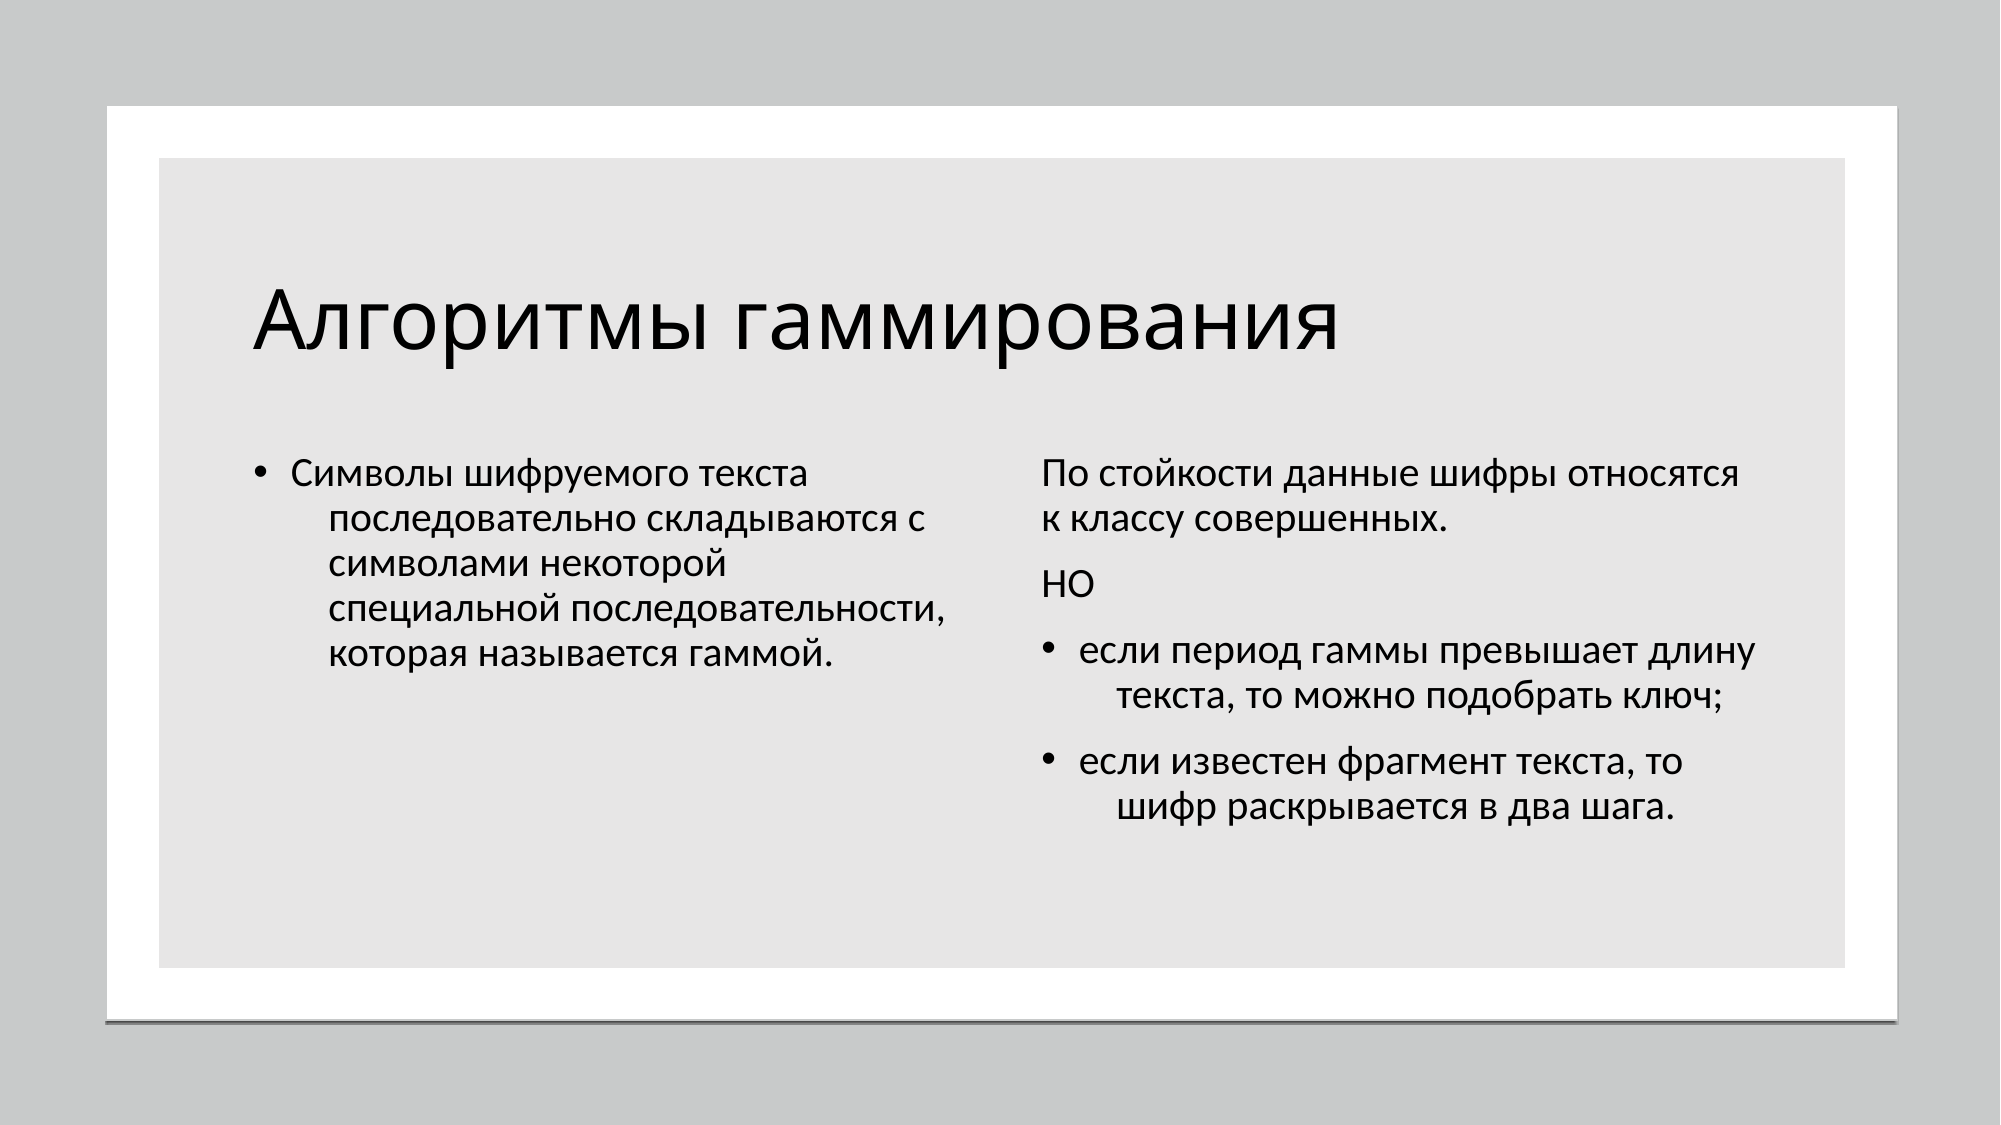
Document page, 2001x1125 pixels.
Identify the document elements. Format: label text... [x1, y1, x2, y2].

list По стойкости данные шифры относятся к классу совершенных. НО если период гаммы превышает длину текста, то можно подобрать ключ; если известен фрагмент текста, то шифр раскрывается в два шага. [1026, 443, 1774, 887]
text_box [0, 0, 2000, 1125]
title Алгоритмы гаммирования [238, 236, 1774, 408]
list Символы шифруемого текста последовательно складываются с символами некоторой специальной последовательности, которая называется гаммой. [238, 443, 974, 887]
